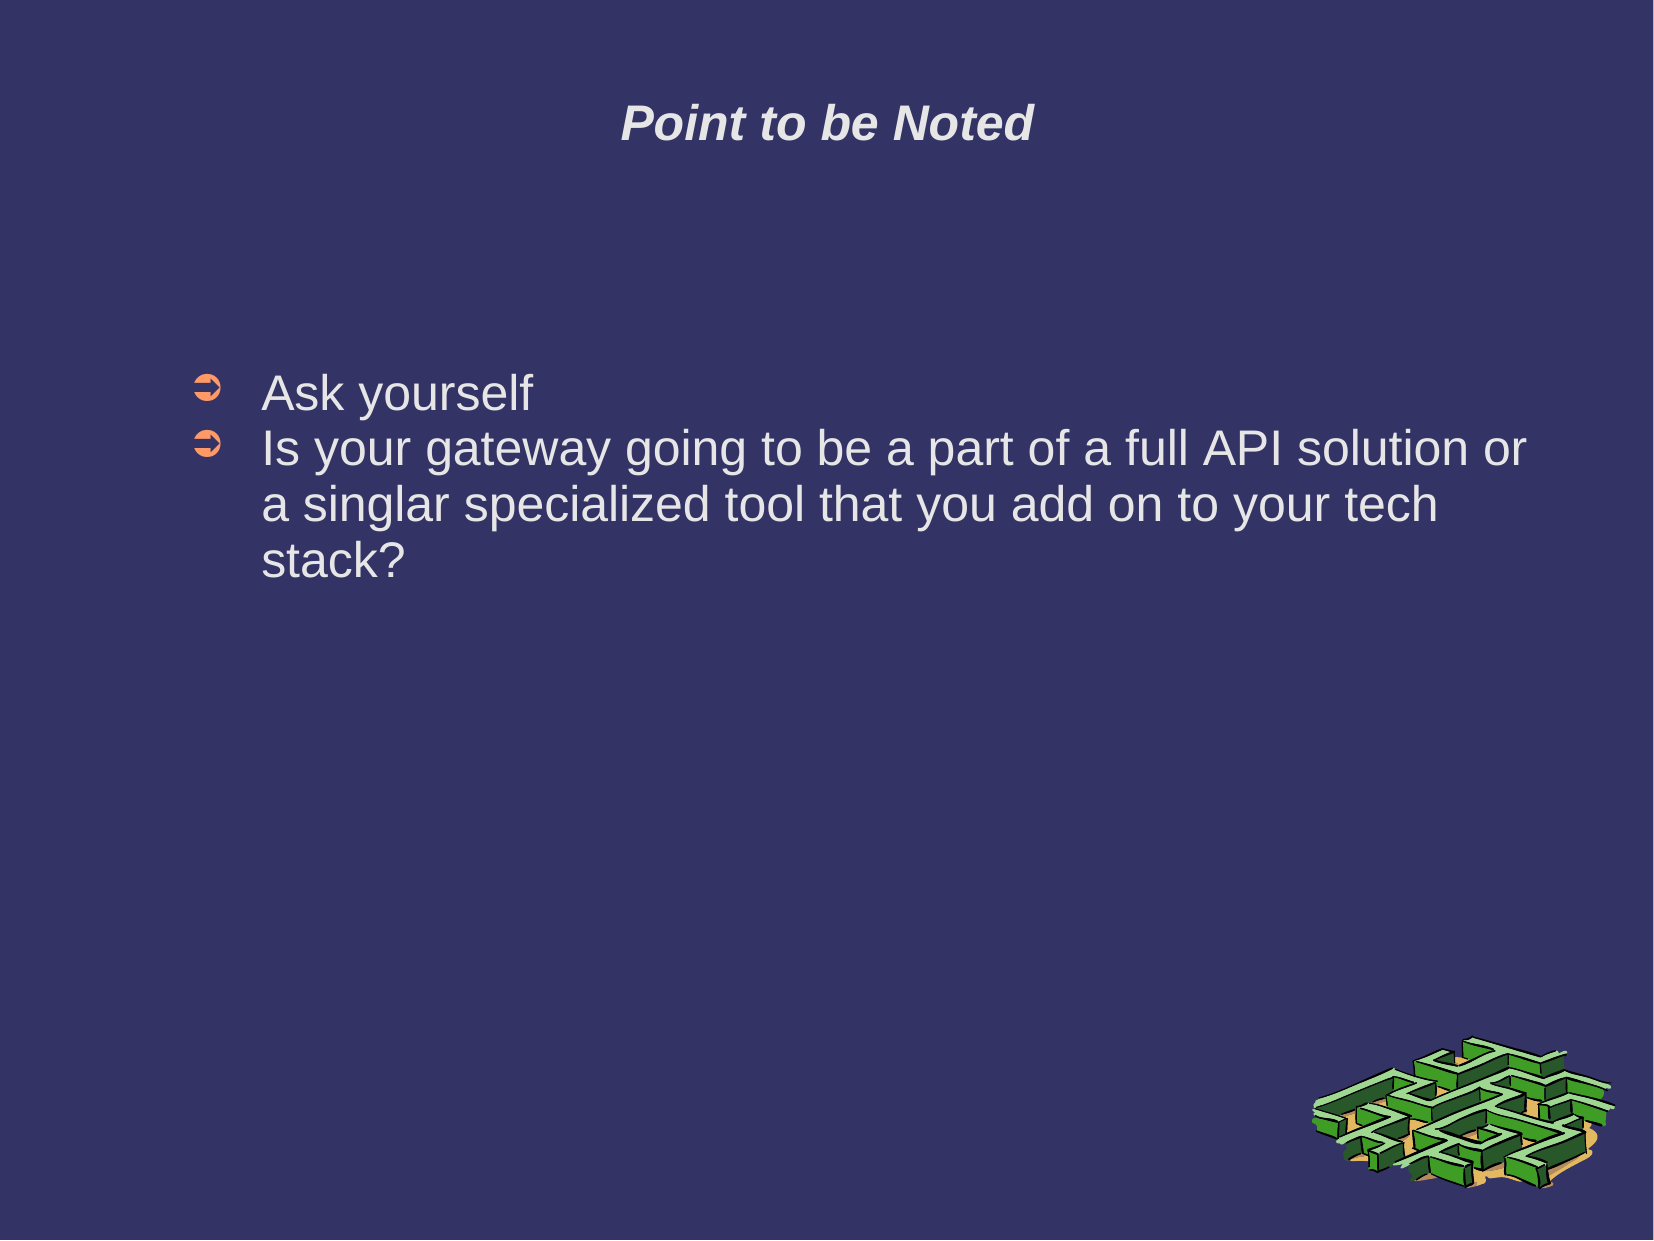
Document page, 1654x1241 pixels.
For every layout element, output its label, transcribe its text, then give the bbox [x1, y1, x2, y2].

list Ask yourself Is your gateway going to be a part of a full API solution or a singlar specialized tool that you add on to your tech stack? [178, 364, 1570, 1147]
title Point to be Noted [121, 19, 1534, 227]
